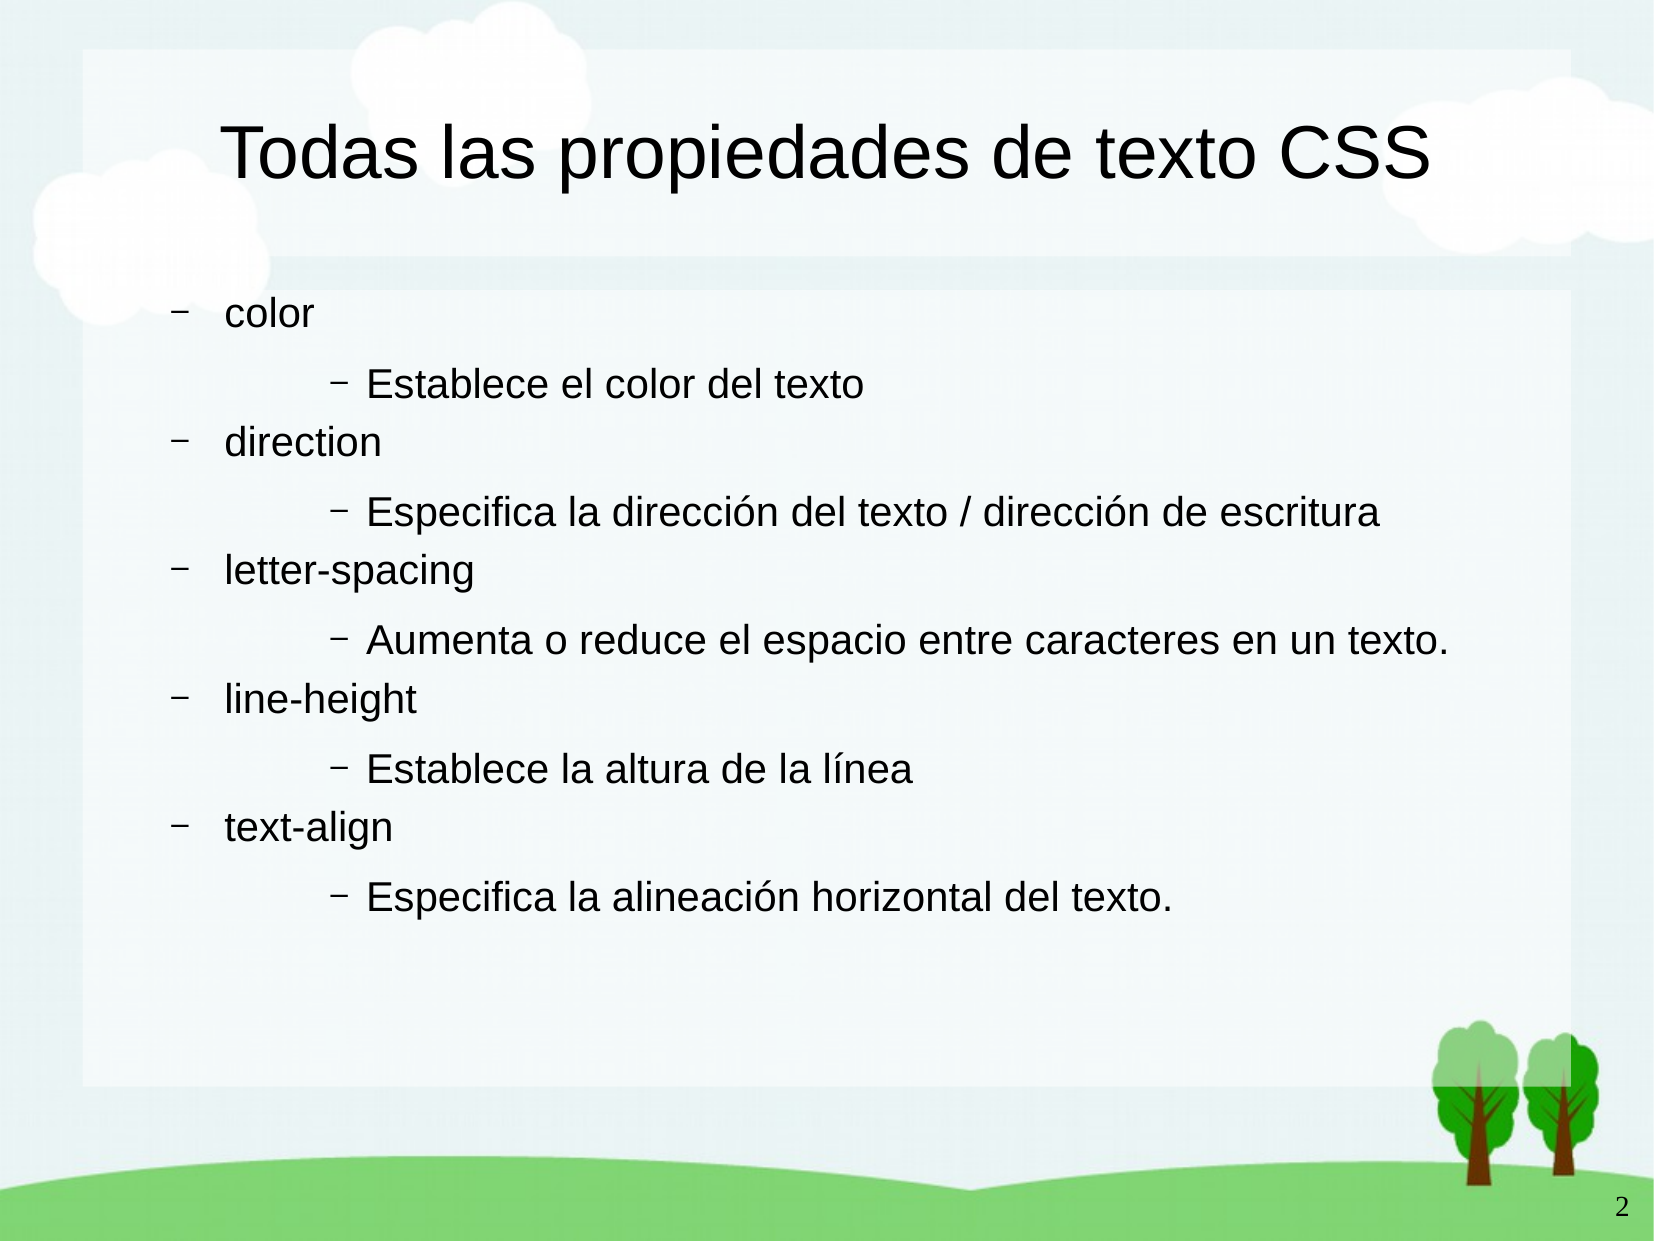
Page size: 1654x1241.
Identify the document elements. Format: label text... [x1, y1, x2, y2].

picture [0, 0, 1654, 1241]
list color Establece el color del texto direction Especifica la dirección del texto / dirección de escritura letter-spacing Aumenta o reduce el espacio entre caracteres en un texto. line-height Establece la altura de la línea text-align Especifica la alineación horizontal del texto. [82, 290, 1571, 1087]
title Todas las propiedades de texto CSS [82, 49, 1571, 257]
